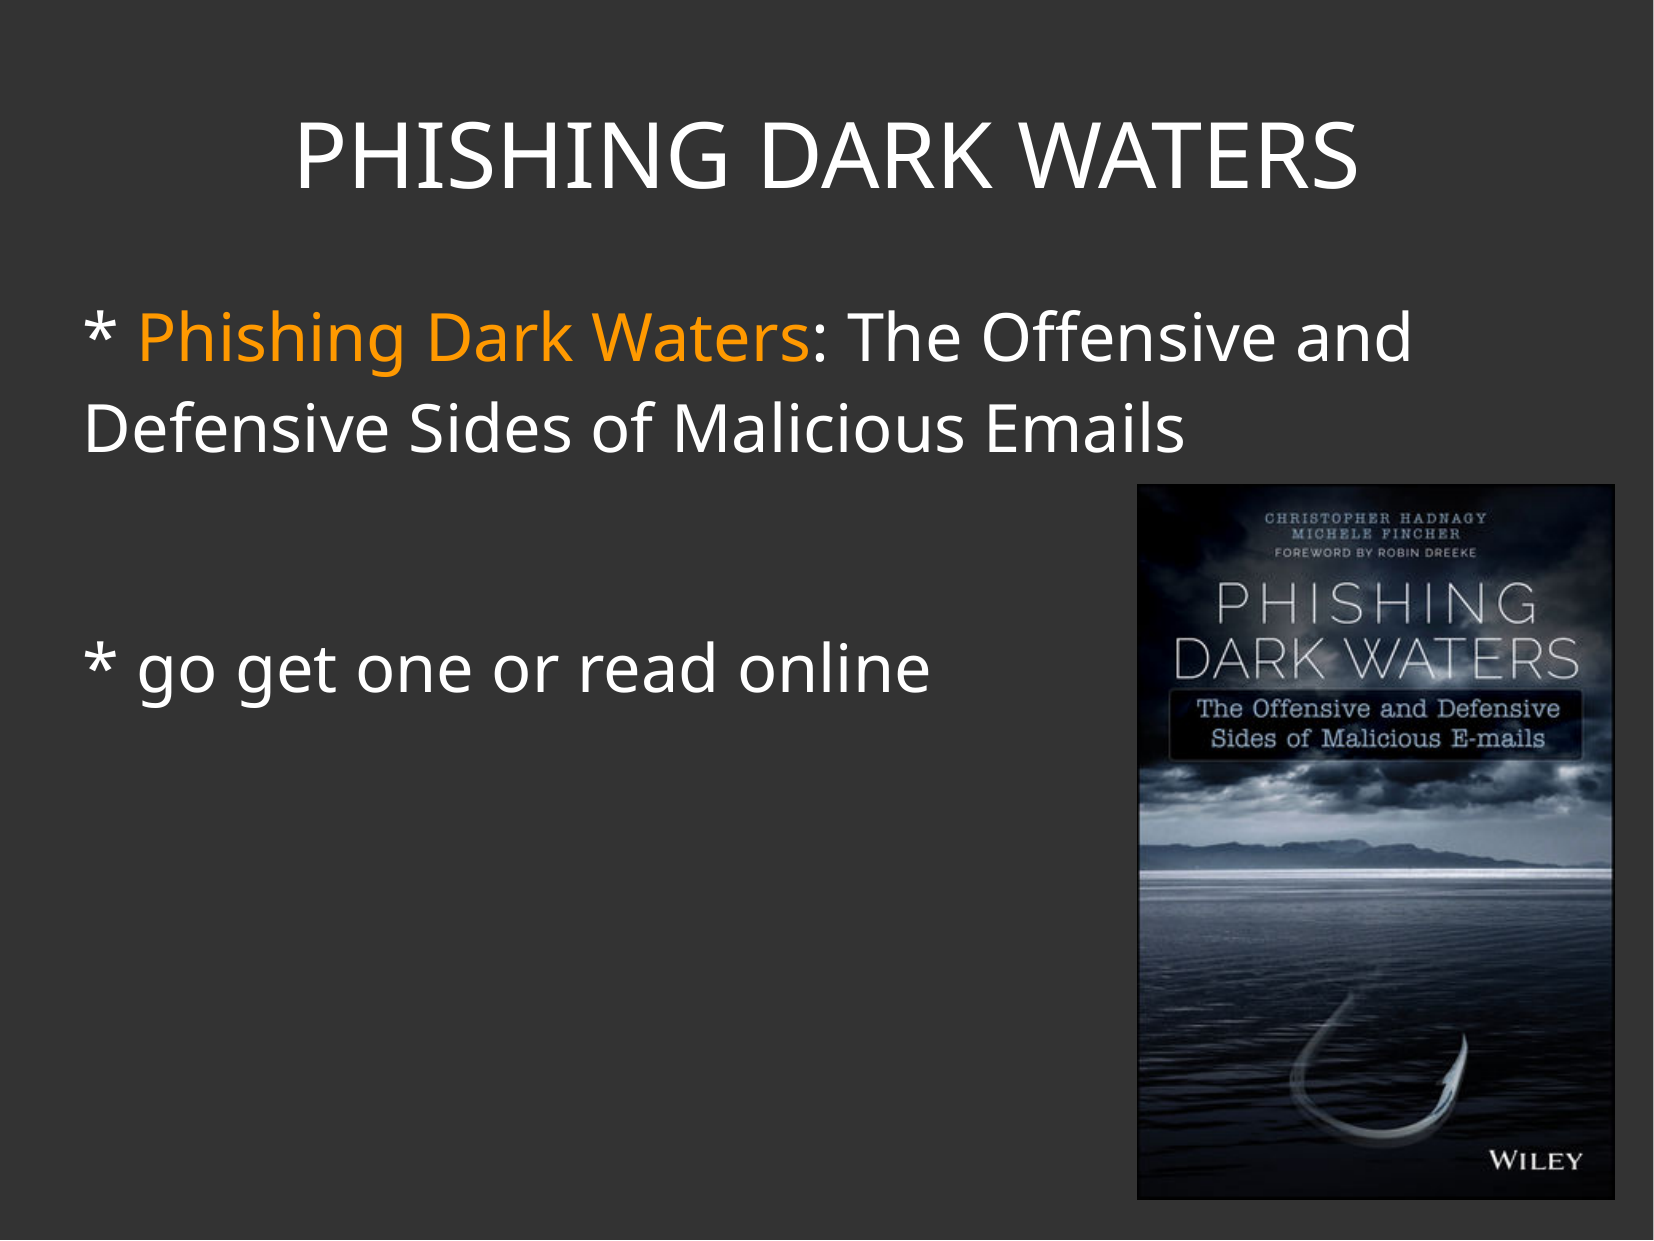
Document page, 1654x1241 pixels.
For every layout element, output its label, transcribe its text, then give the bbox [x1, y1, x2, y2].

picture [1137, 484, 1615, 1200]
list * Phishing Dark Waters: The Offensive and Defensive Sides of Malicious Emails * go get one or read online [82, 290, 1571, 1010]
title PHISHING DARK WATERS [82, 49, 1571, 257]
